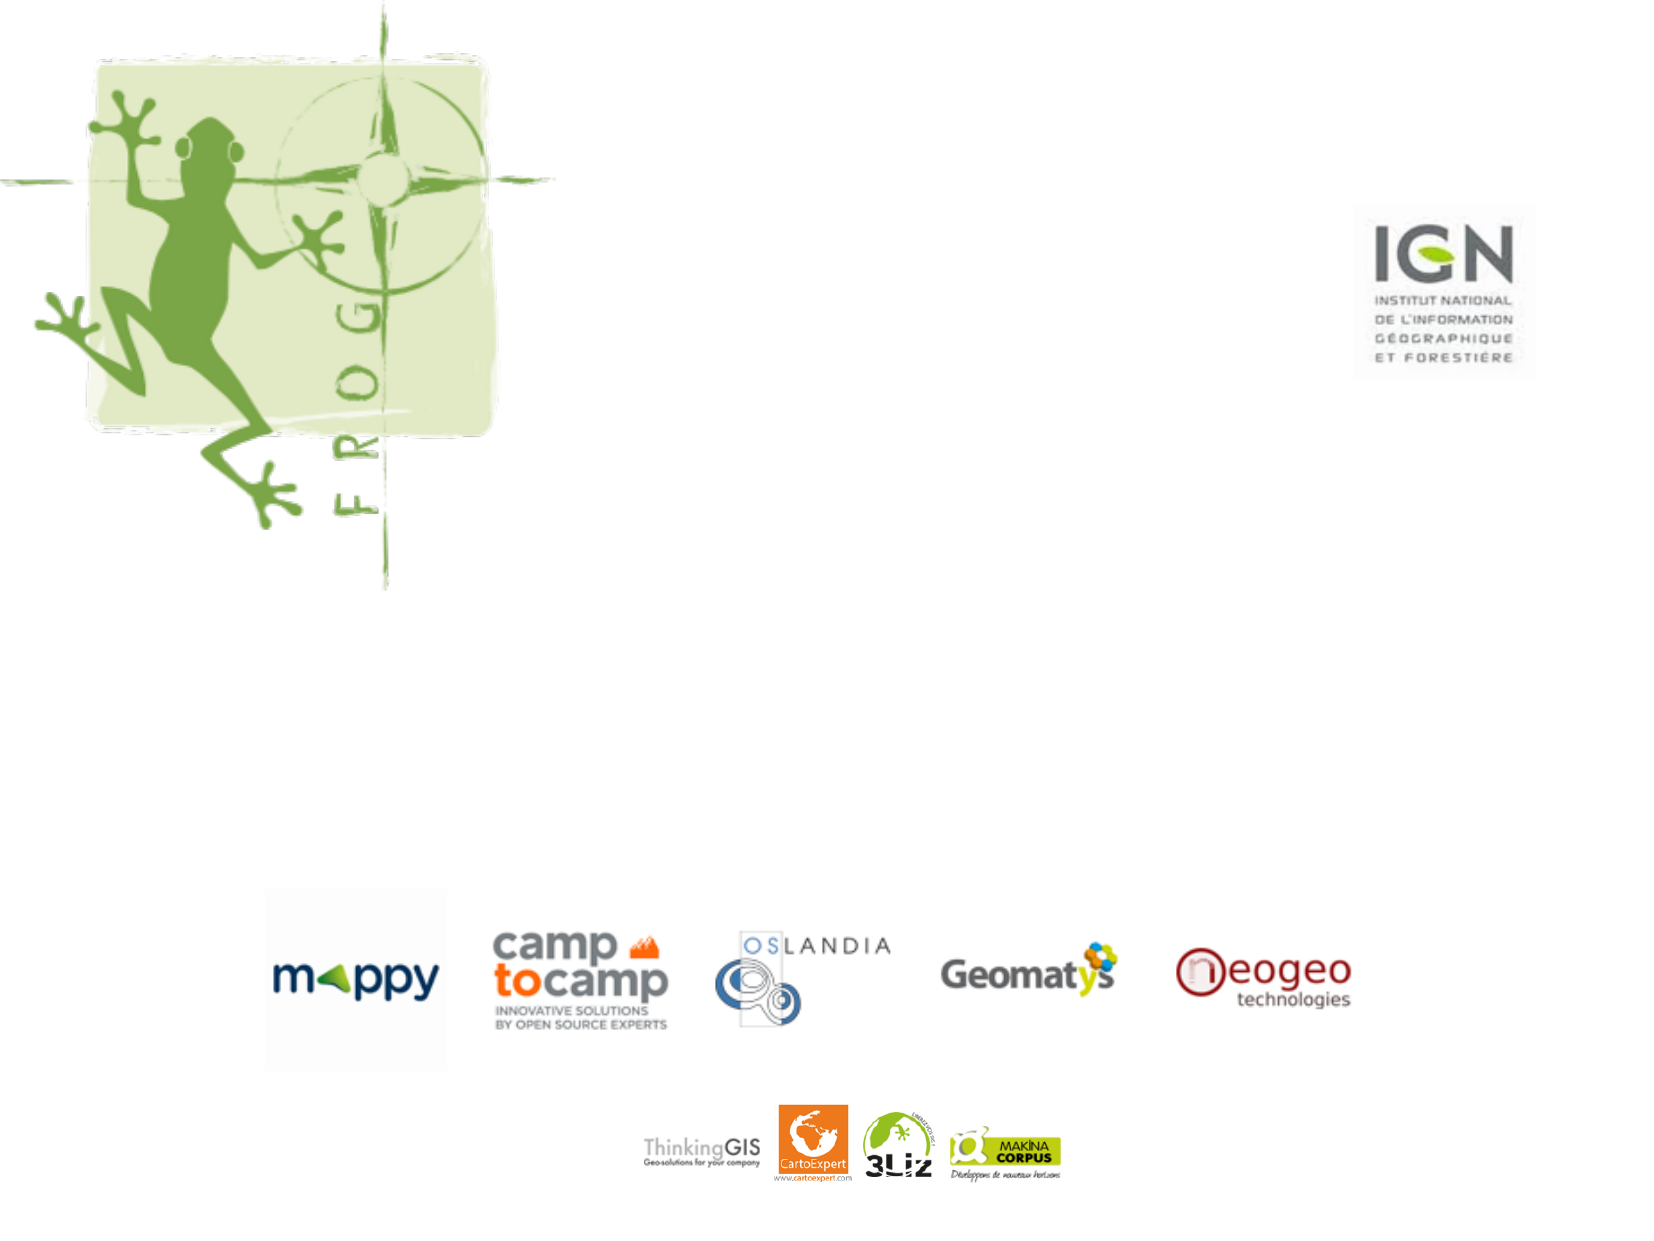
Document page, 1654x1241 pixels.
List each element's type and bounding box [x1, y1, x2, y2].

picture [265, 889, 447, 1071]
picture [490, 889, 672, 1071]
picture [1175, 889, 1353, 1067]
picture [938, 885, 1120, 1067]
picture [0, 0, 556, 591]
picture [948, 1098, 1063, 1213]
picture [767, 1098, 942, 1188]
picture [1353, 205, 1536, 384]
picture [643, 1092, 762, 1211]
picture [714, 885, 896, 1067]
